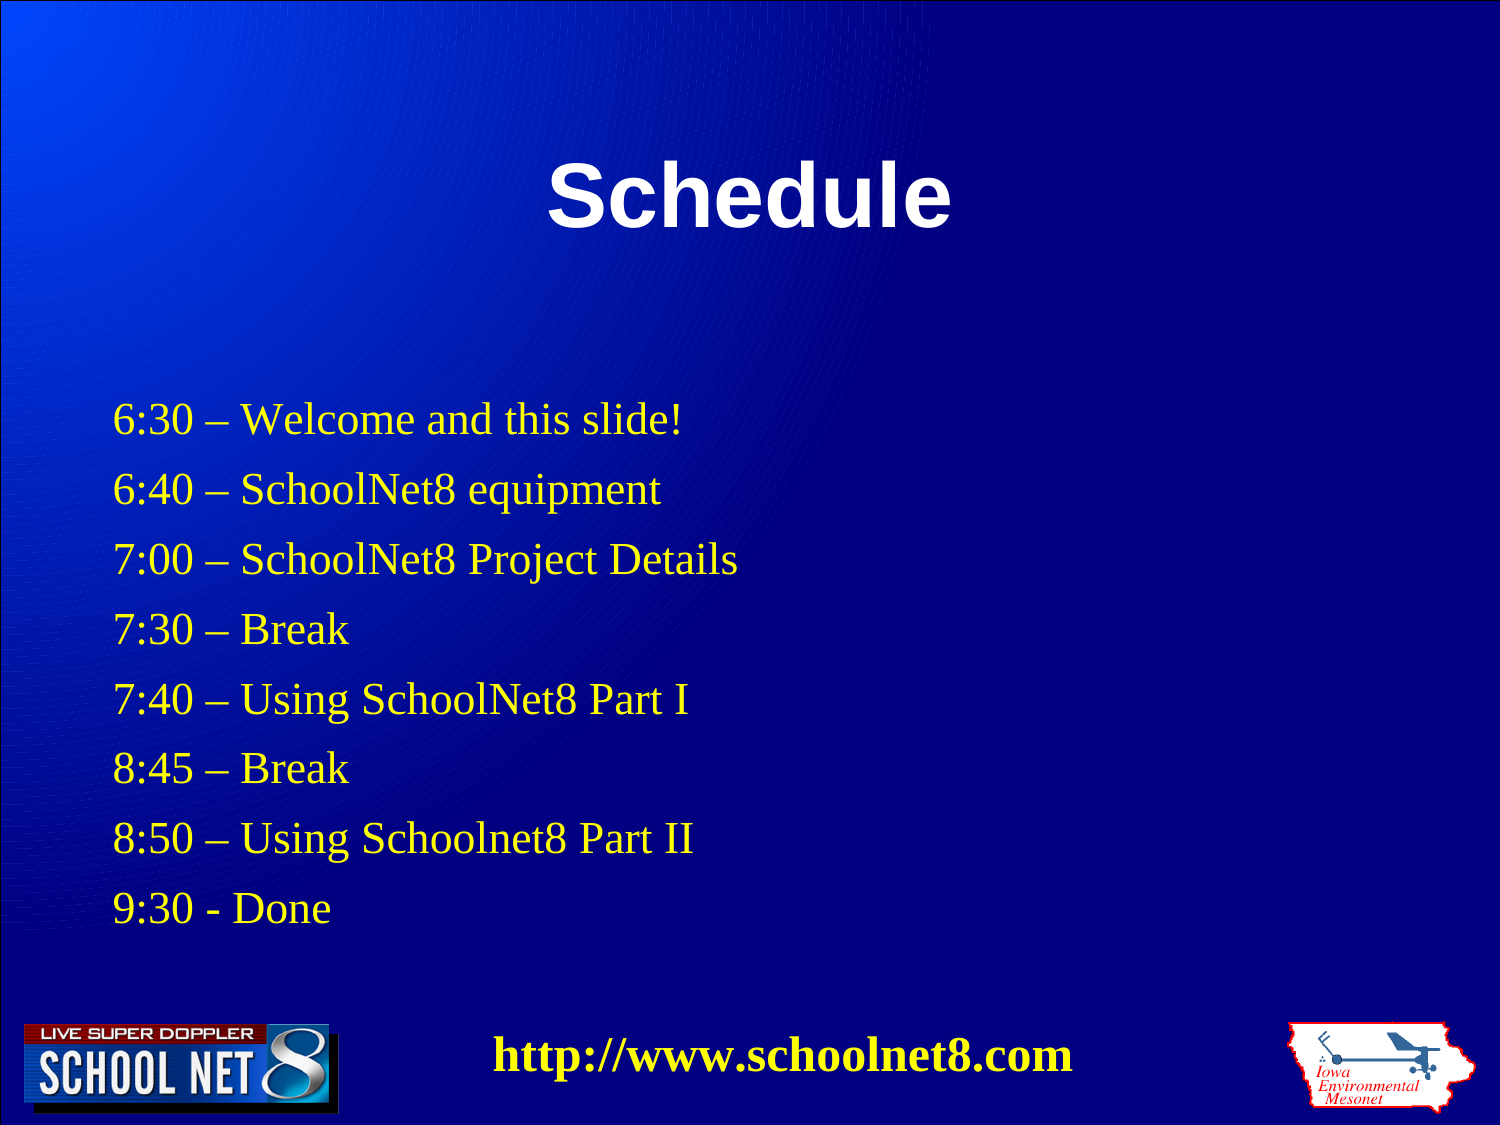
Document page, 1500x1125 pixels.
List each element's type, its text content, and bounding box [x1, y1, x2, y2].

title Schedule [112, 78, 1388, 309]
picture [1287, 1021, 1476, 1114]
subtitle 6:30 – Welcome and this slide! 6:40 – SchoolNet8 equipment 7:00 – SchoolNet8 Project Details 7:30 – Break 7:40 – Using SchoolNet8 Part I 8:45 – Break 8:50 – Using Schoolnet8 Part II 9:30 - Done [112, 324, 1388, 1001]
picture [24, 1024, 329, 1103]
